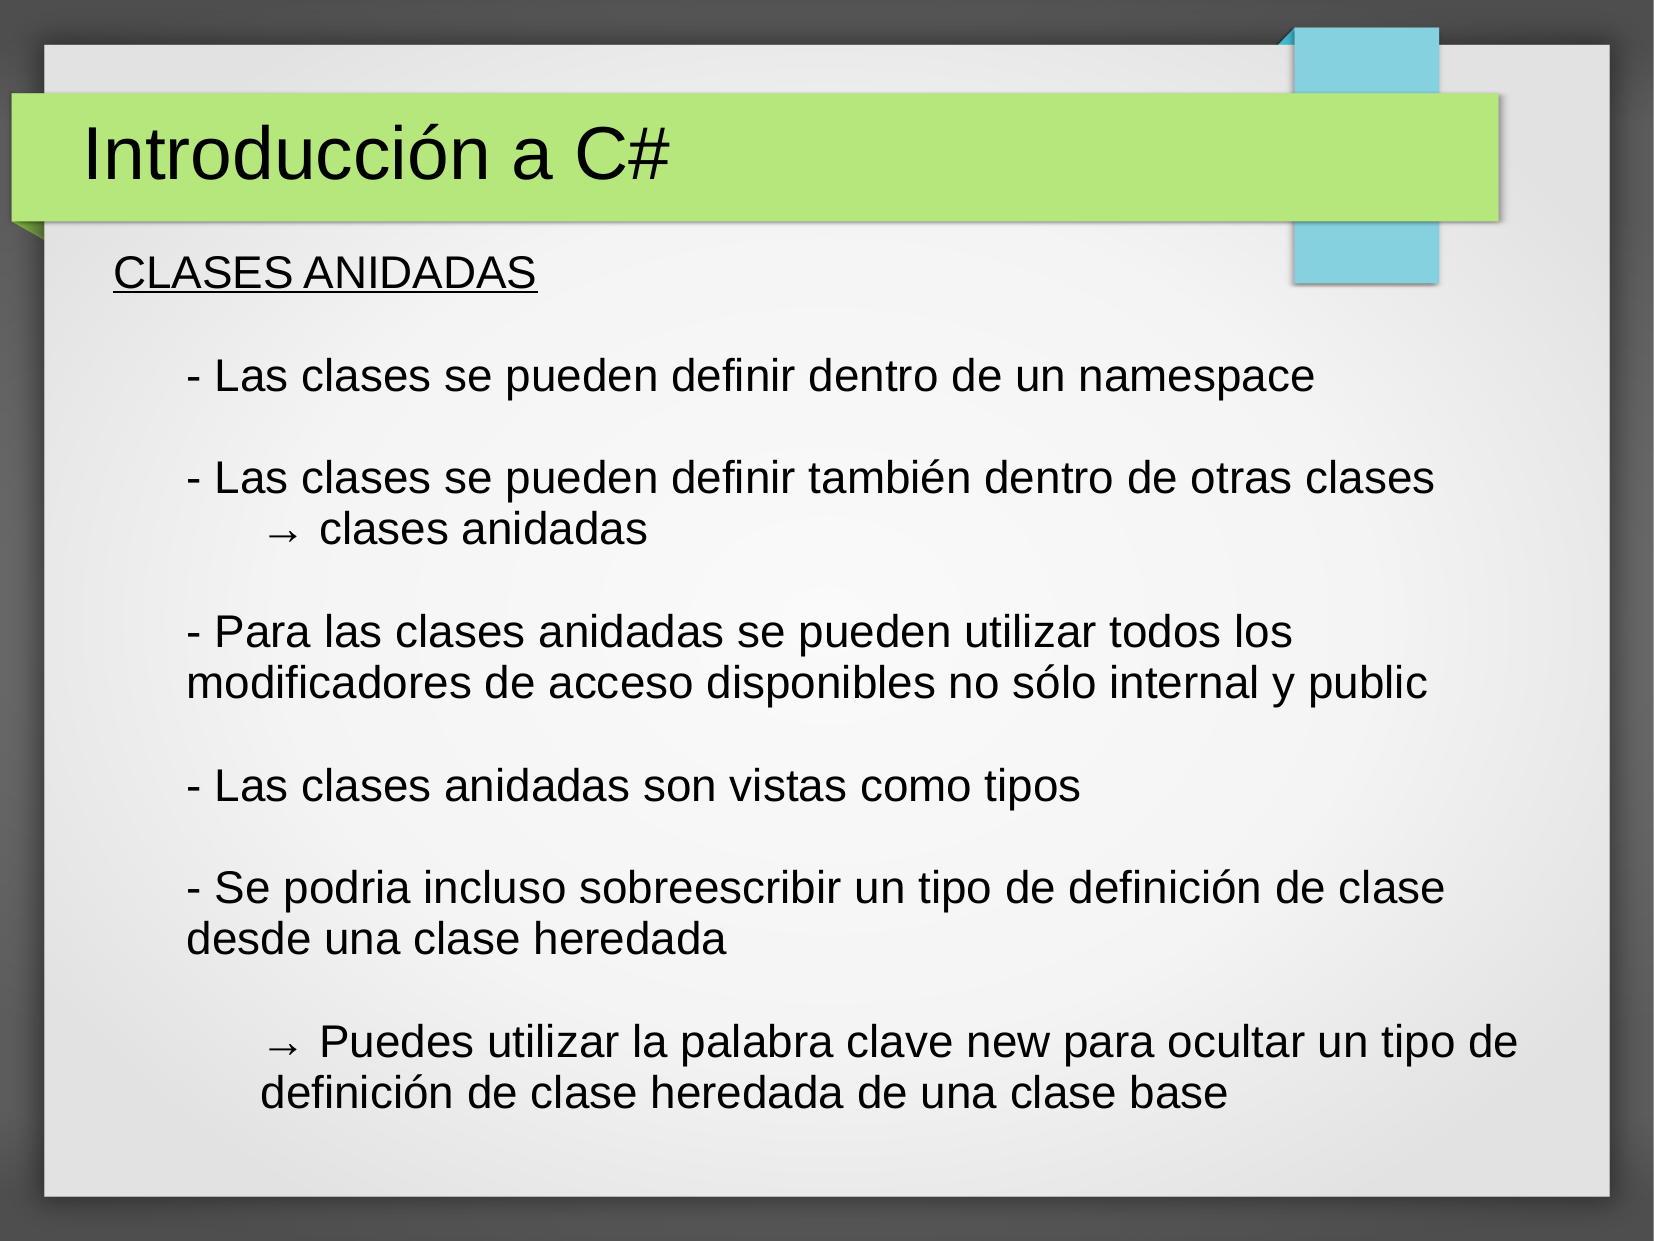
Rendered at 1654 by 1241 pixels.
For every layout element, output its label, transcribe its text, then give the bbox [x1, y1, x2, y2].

title Introducción a C# [82, 94, 1264, 213]
picture [0, 0, 1654, 1241]
text_box CLASES ANIDADAS - Las clases se pueden definir dentro de un namespace - Las clases se pueden definir también dentro de otras clases → clases anidadas - Para las clases anidadas se pueden utilizar todos los modificadores de acceso disponibles no sólo internal y public - Las clases anidadas son vistas como tipos - Se podria incluso sobreescribir un tipo de definición de clase desde una clase heredada → Puedes utilizar la palabra clave new para ocultar un tipo de definición de clase heredada de una clase base [113, 246, 1569, 1170]
